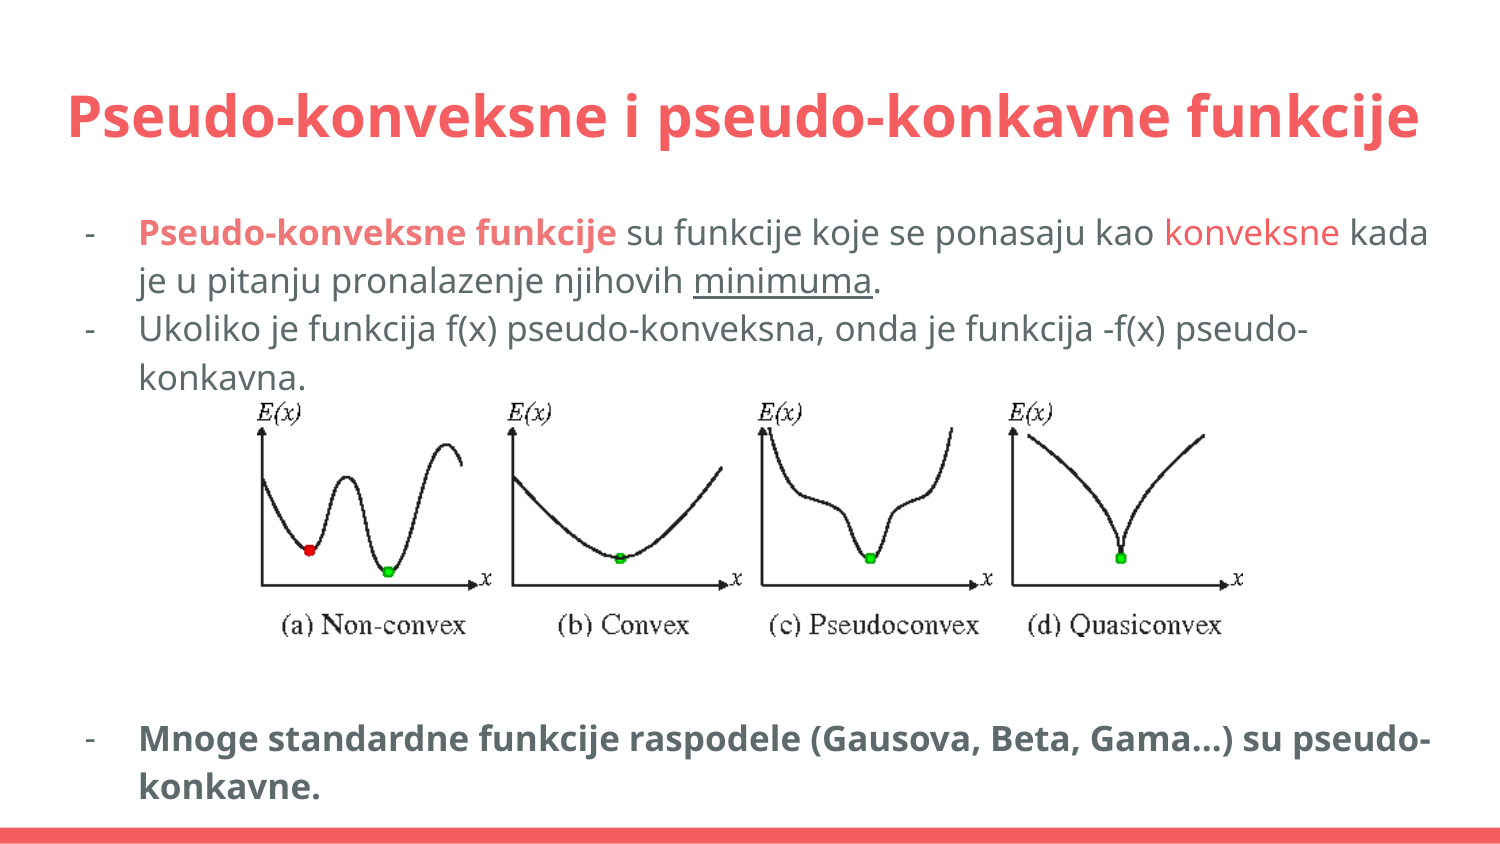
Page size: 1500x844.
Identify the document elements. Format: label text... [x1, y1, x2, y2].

list Pseudo-konveksne funkcije su funkcije koje se ponasaju kao konveksne kada je u pitanju pronalazenje njihovih minimuma. Ukoliko je funkcija f(x) pseudo-konveksna, onda je funkcija -f(x) pseudo-konkavna. Mnoge standardne funkcije raspodele (Gausova, Beta, Gama…) su pseudo-konkavne. [51, 189, 1449, 826]
title Pseudo-konveksne i pseudo-konkavne funkcije [51, 64, 1449, 167]
picture [257, 399, 1243, 638]
